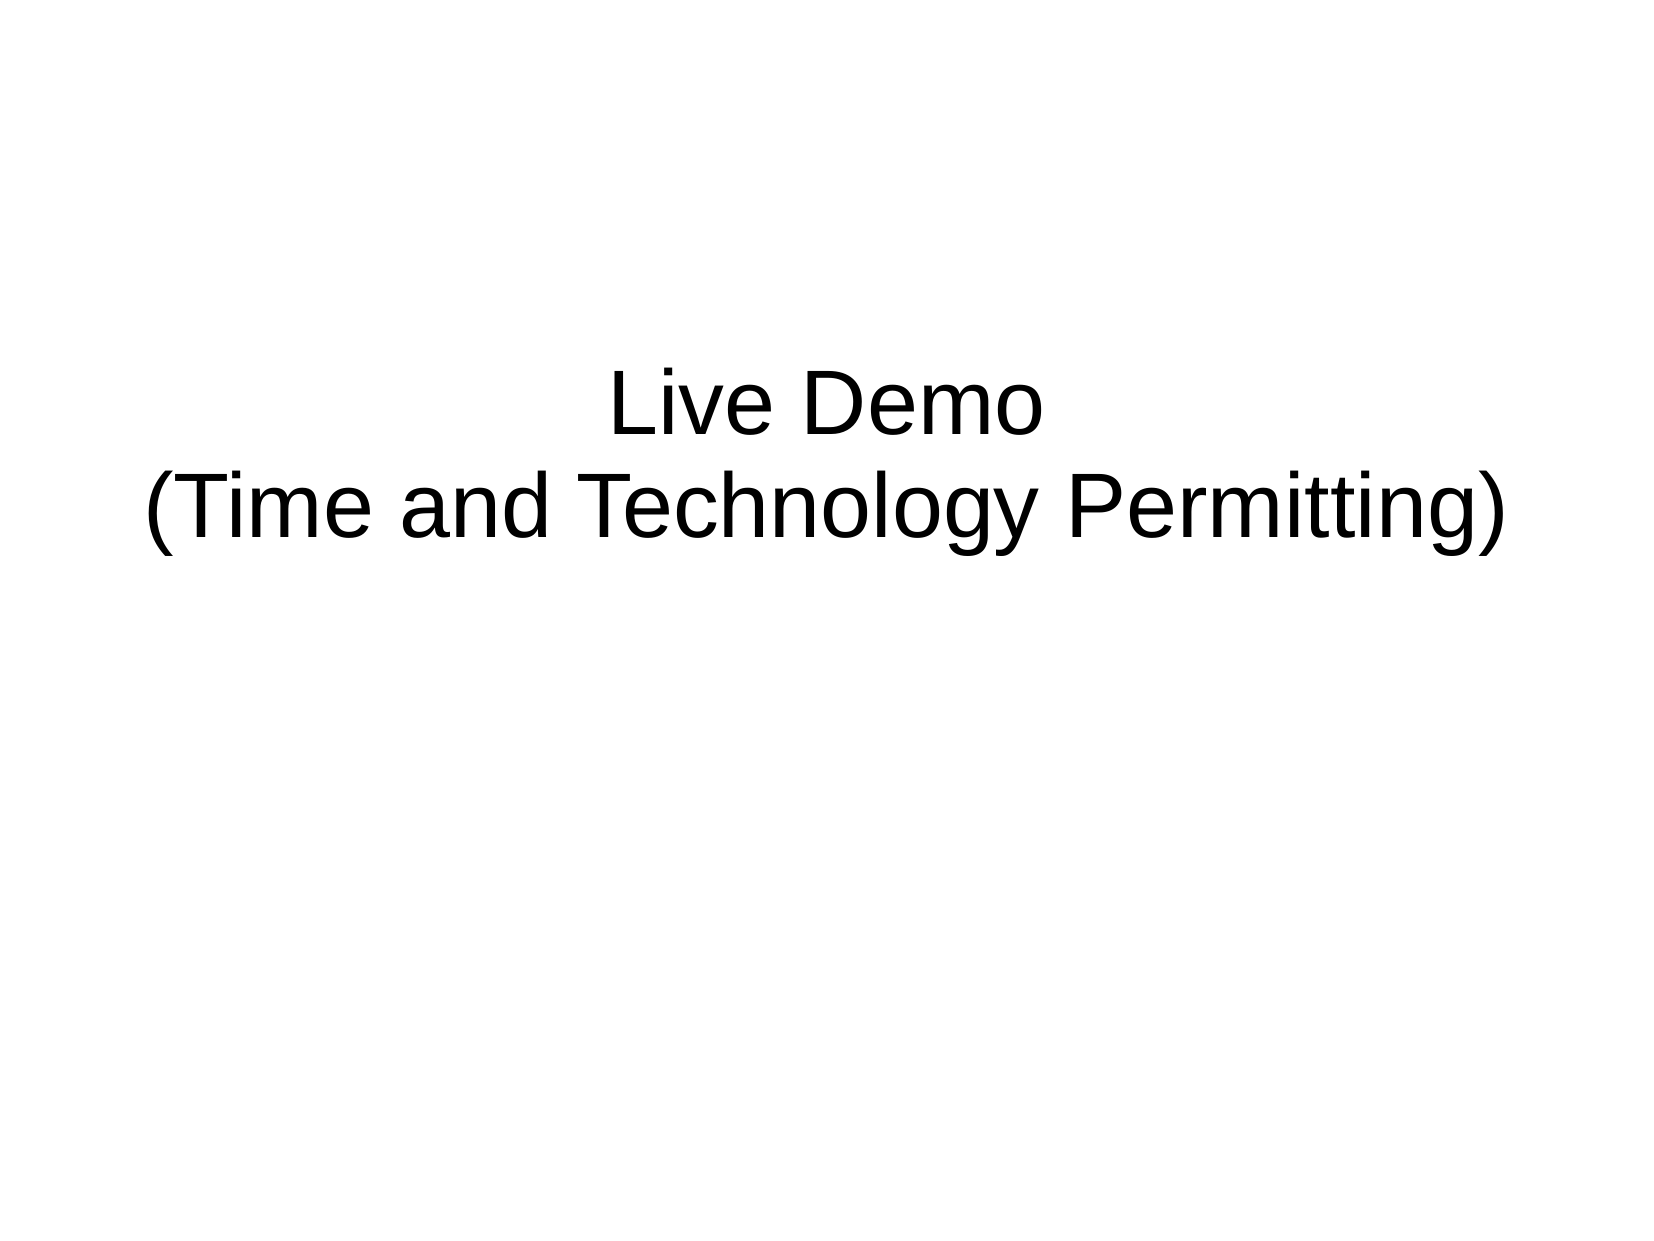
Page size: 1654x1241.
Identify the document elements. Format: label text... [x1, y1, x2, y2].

title Live Demo (Time and Technology Permitting) [82, 350, 1571, 558]
